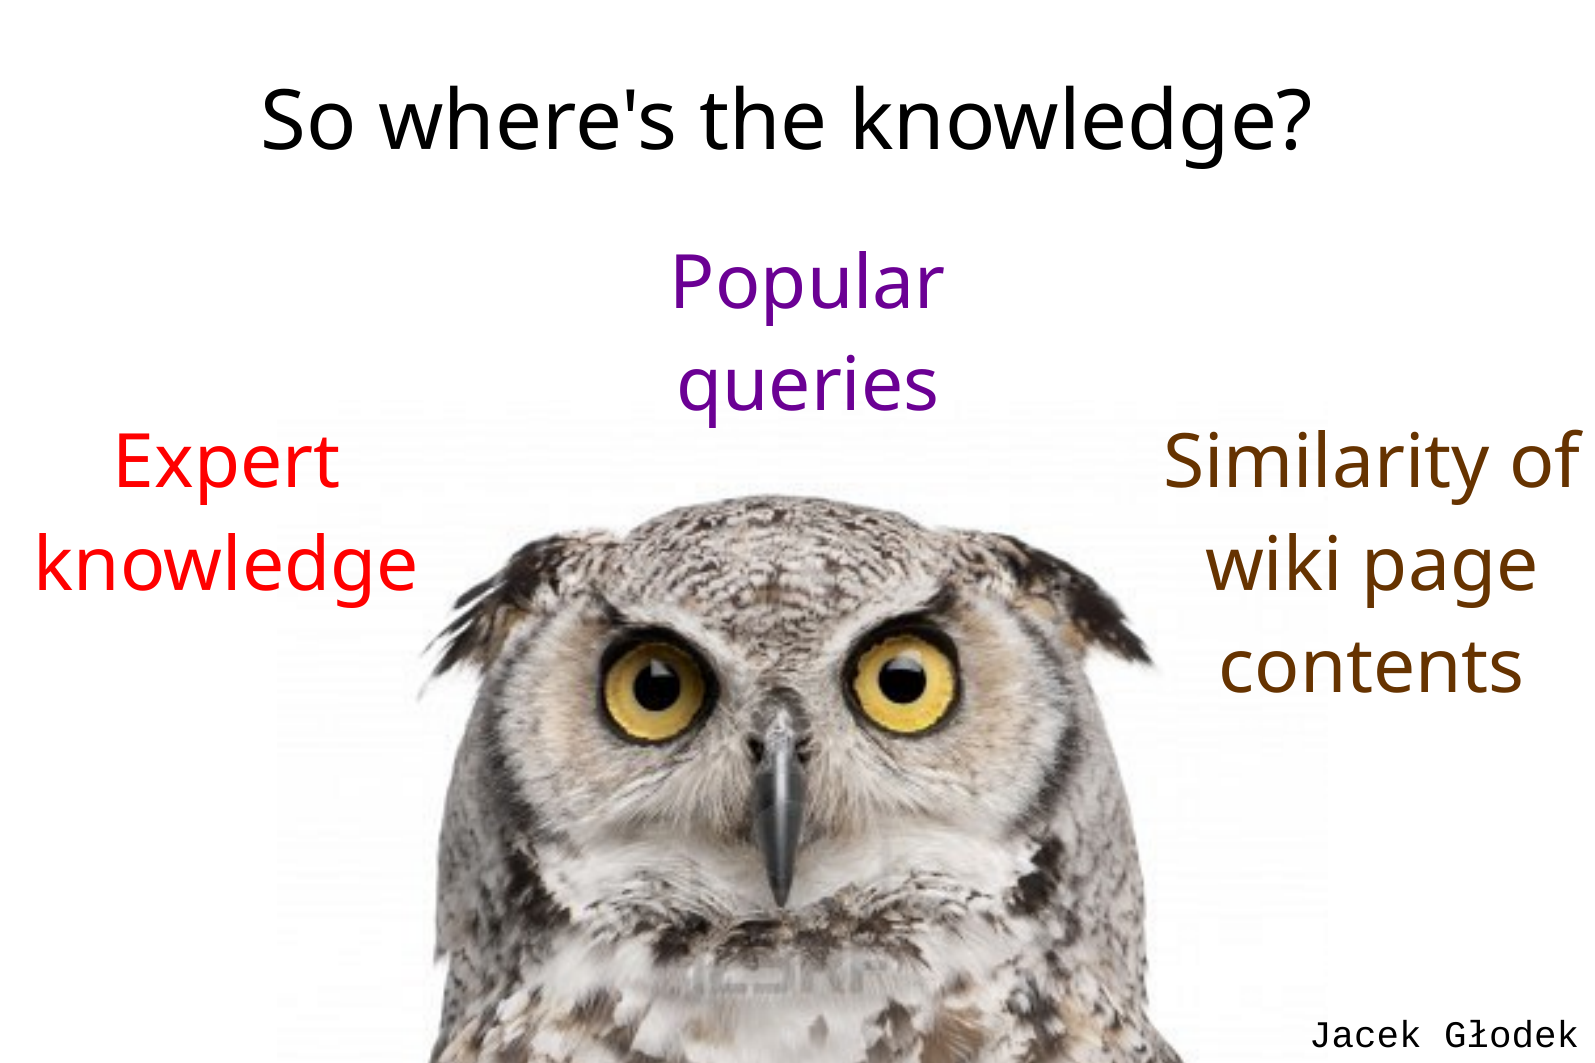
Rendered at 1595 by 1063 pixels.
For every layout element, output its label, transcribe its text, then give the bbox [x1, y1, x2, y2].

text_box Jacek Głodek [1294, 1008, 1595, 1063]
picture [338, 599, 360, 603]
picture [277, 400, 1328, 1063]
text_box Similarity of wiki page contents [1148, 400, 1595, 691]
text_box Expert knowledge [19, 400, 531, 599]
text_box So where's the knowledge? [67, 53, 1530, 171]
text_box Popular queries [655, 220, 1167, 420]
